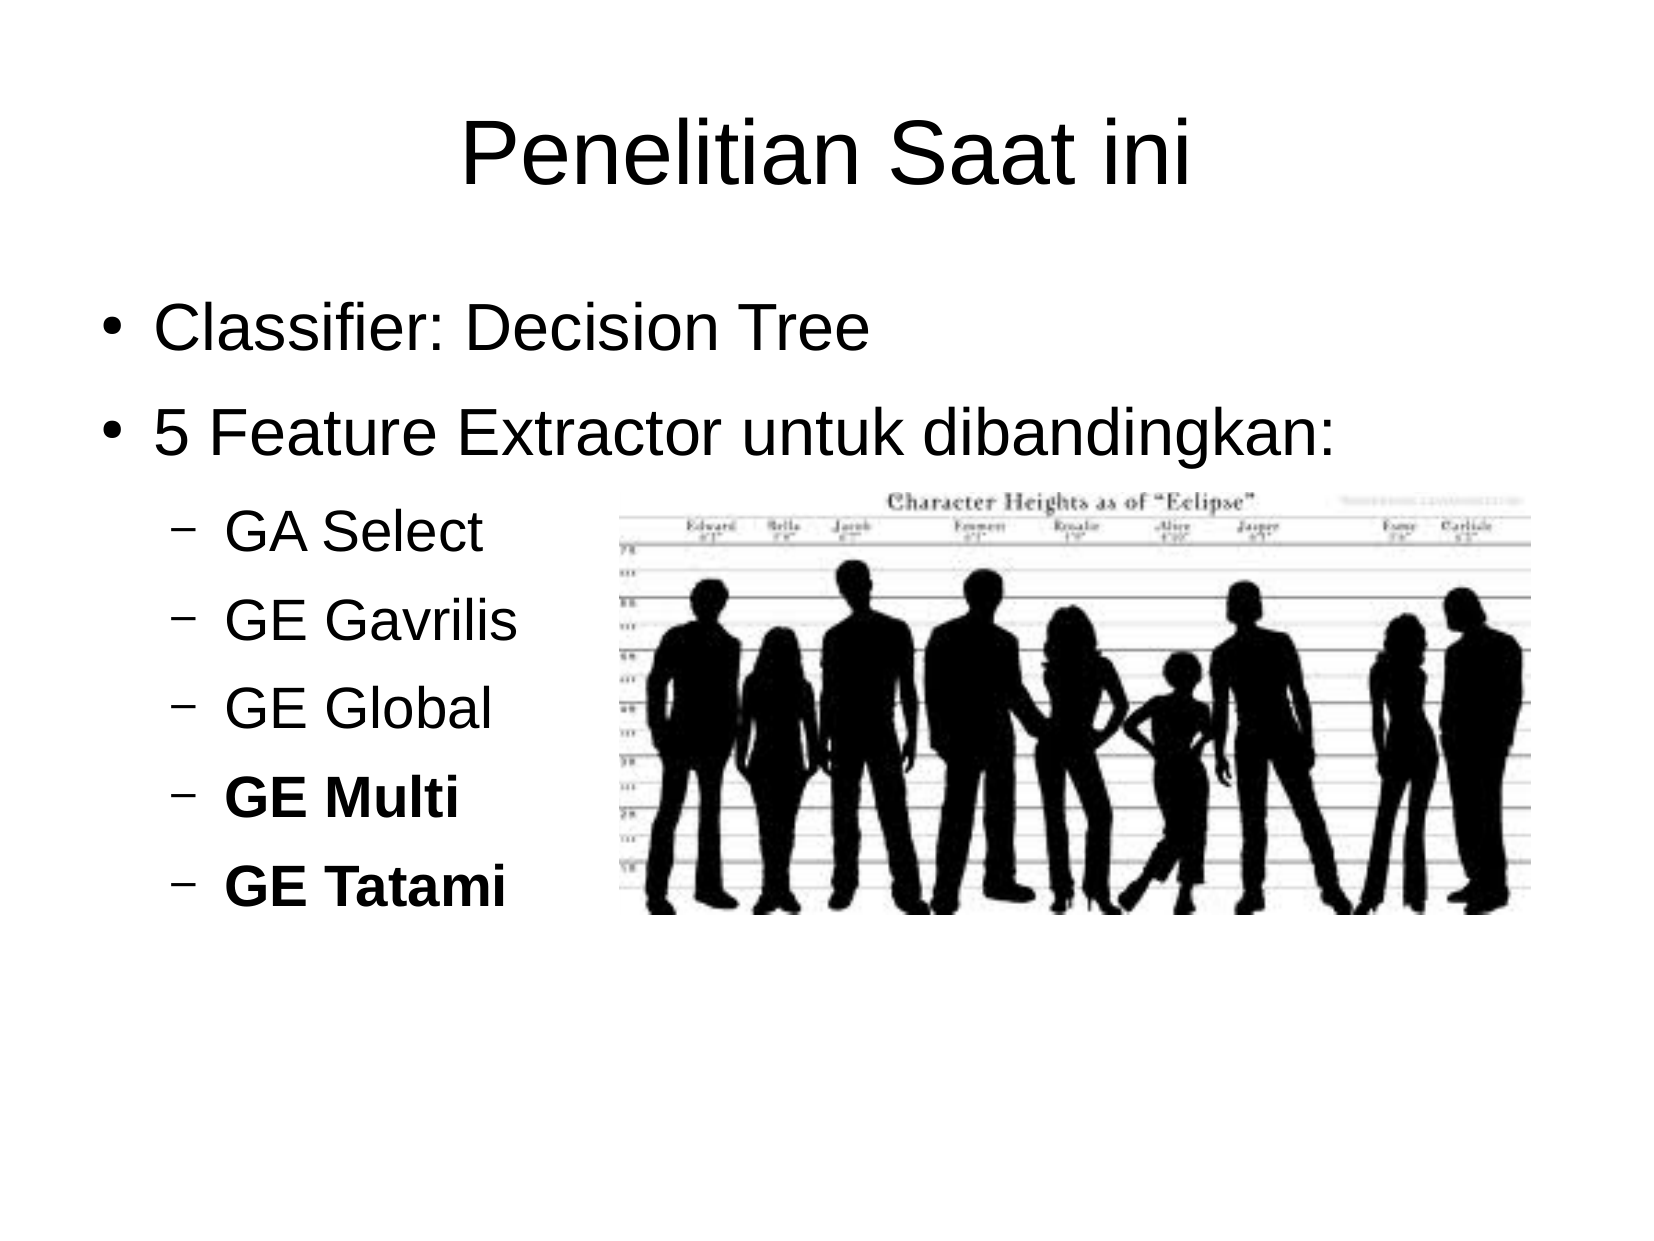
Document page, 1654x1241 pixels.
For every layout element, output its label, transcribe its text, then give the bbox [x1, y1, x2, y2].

title Penelitian Saat ini [82, 49, 1571, 257]
picture [619, 492, 1531, 916]
list Classifier: Decision Tree 5 Feature Extractor untuk dibandingkan: GA Select GE Gavrilis GE Global GE Multi GE Tatami [82, 290, 1571, 1010]
